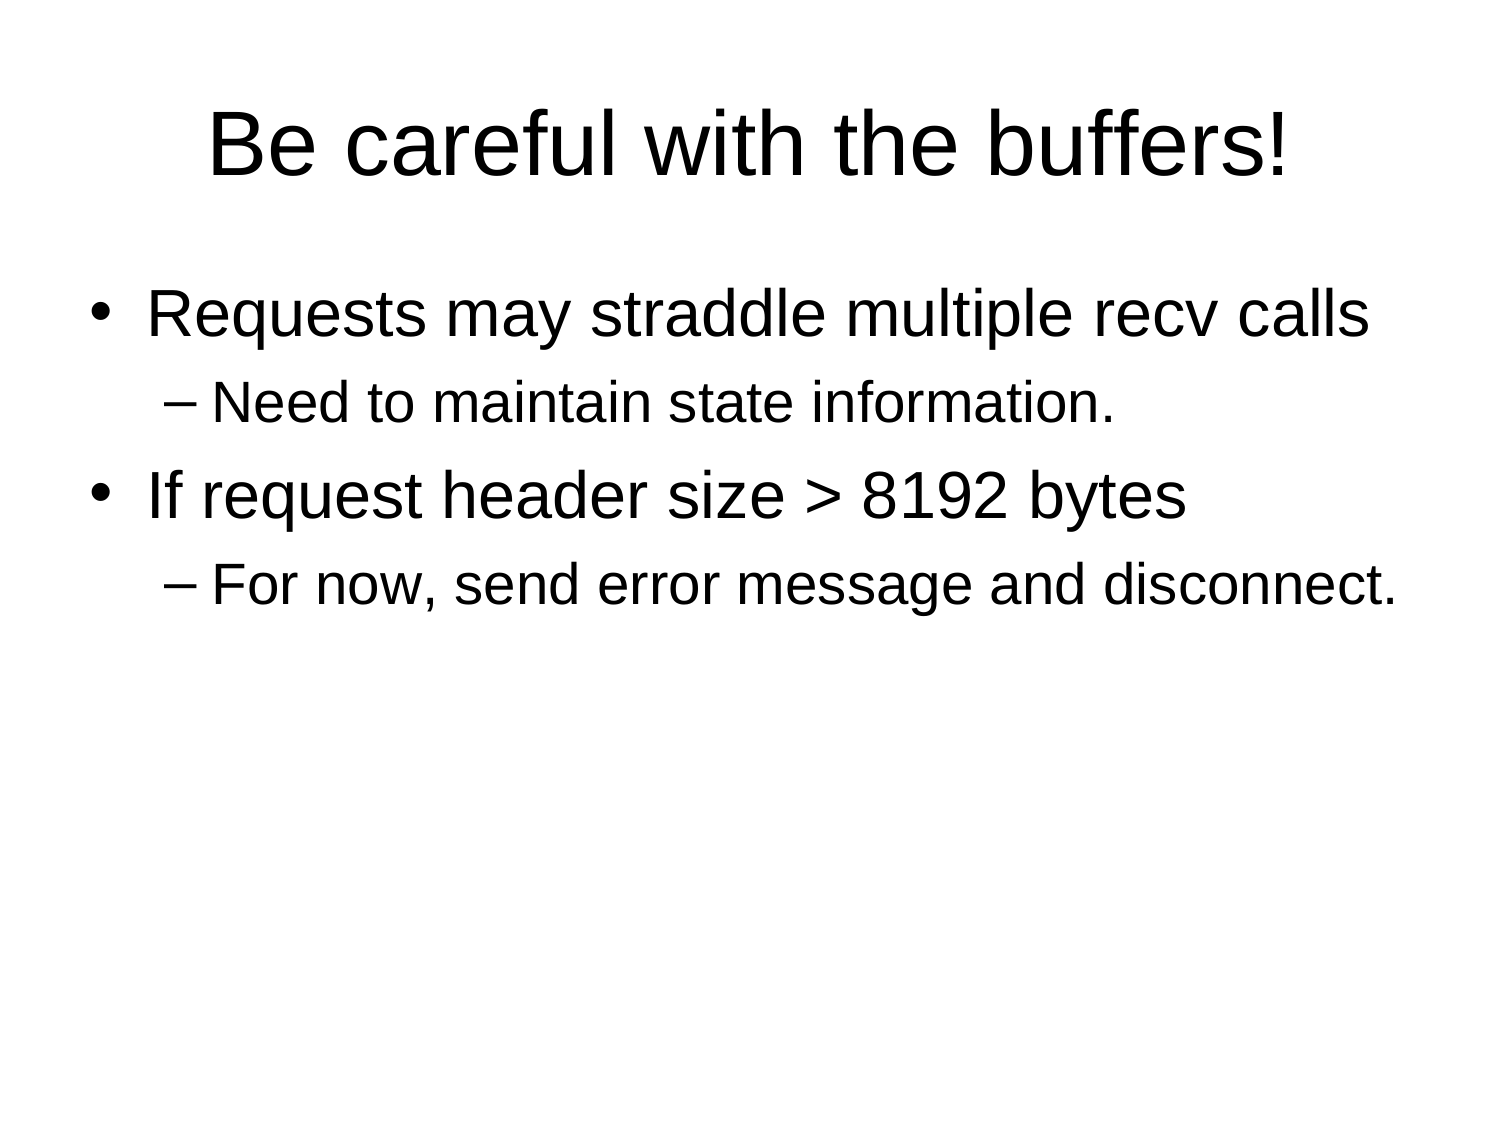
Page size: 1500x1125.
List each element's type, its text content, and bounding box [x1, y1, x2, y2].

title Be careful with the buffers! [75, 44, 1426, 233]
list Requests may straddle multiple recv calls Need to maintain state information. If request header size > 8192 bytes For now, send error message and disconnect. [75, 262, 1426, 1005]
